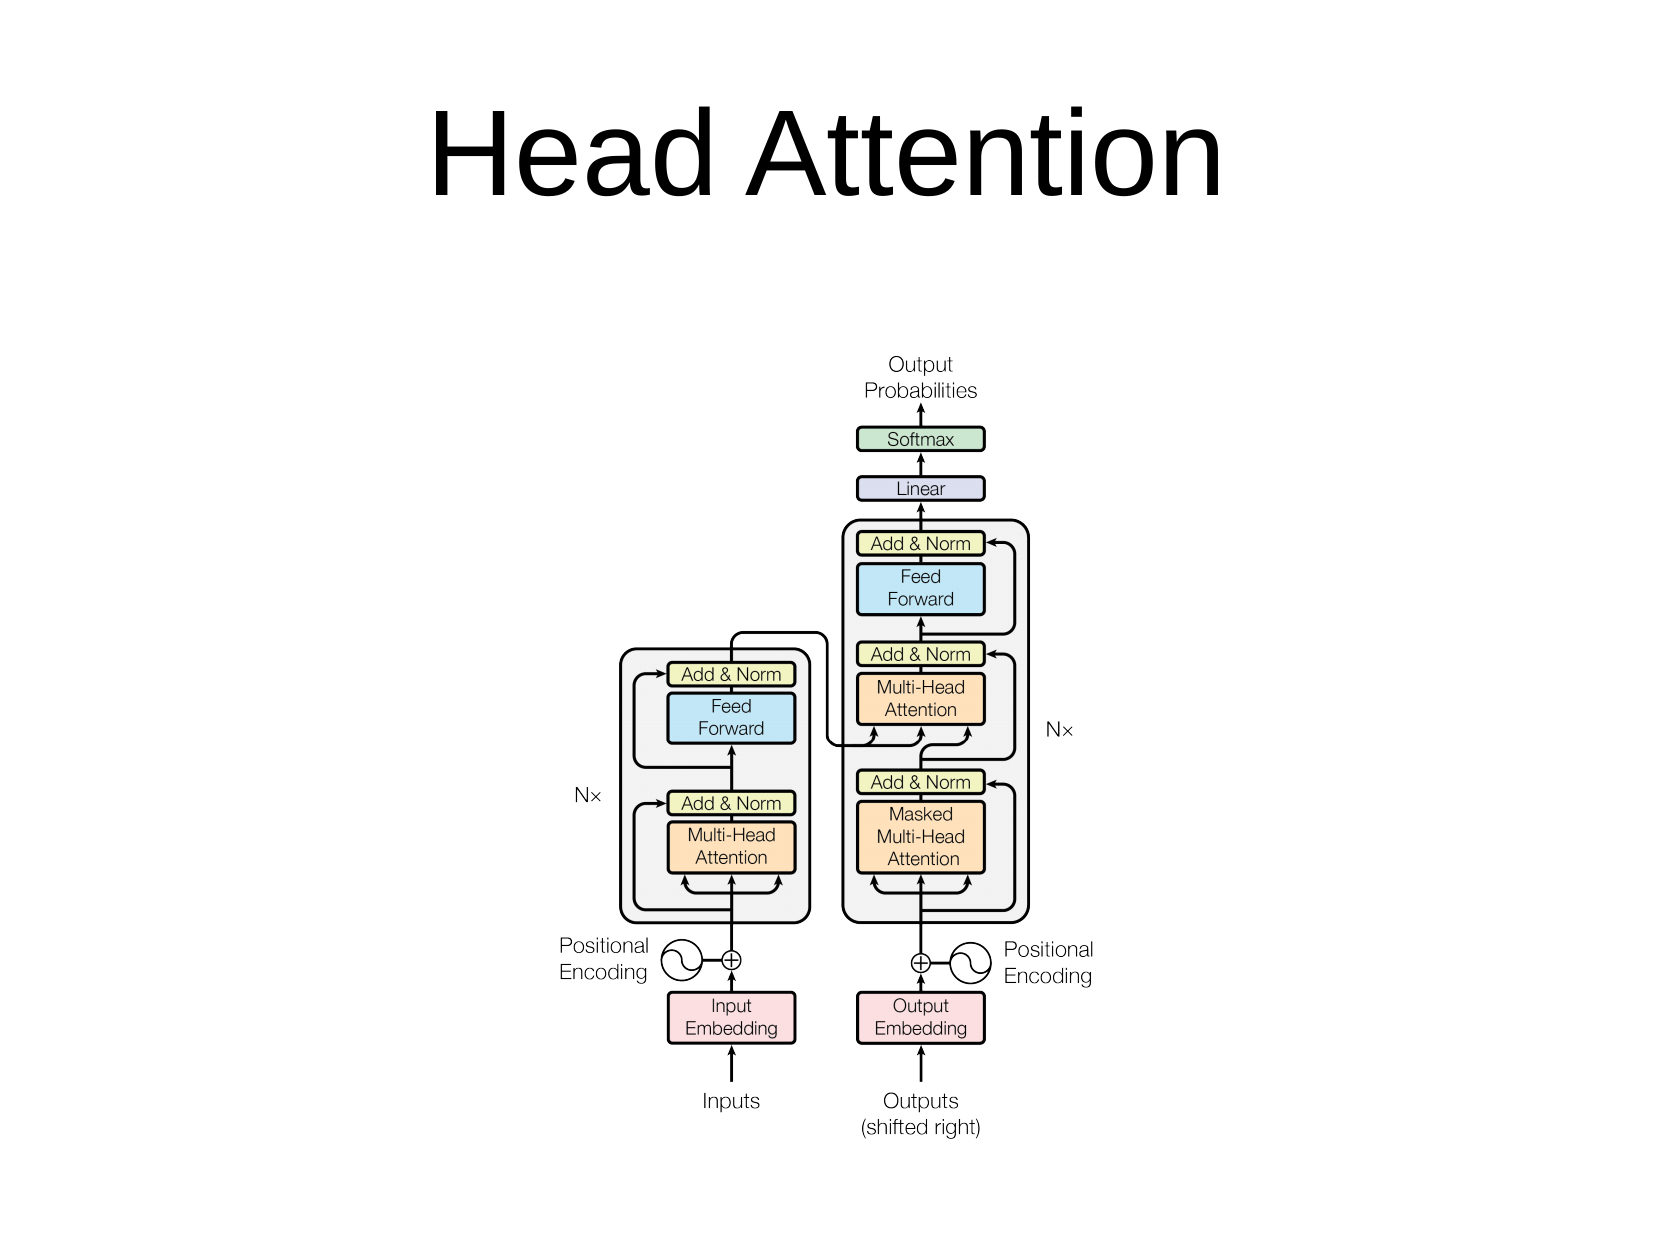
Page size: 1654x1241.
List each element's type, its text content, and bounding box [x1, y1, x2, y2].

title Head Attention [82, 16, 1571, 290]
picture [540, 329, 1131, 1152]
